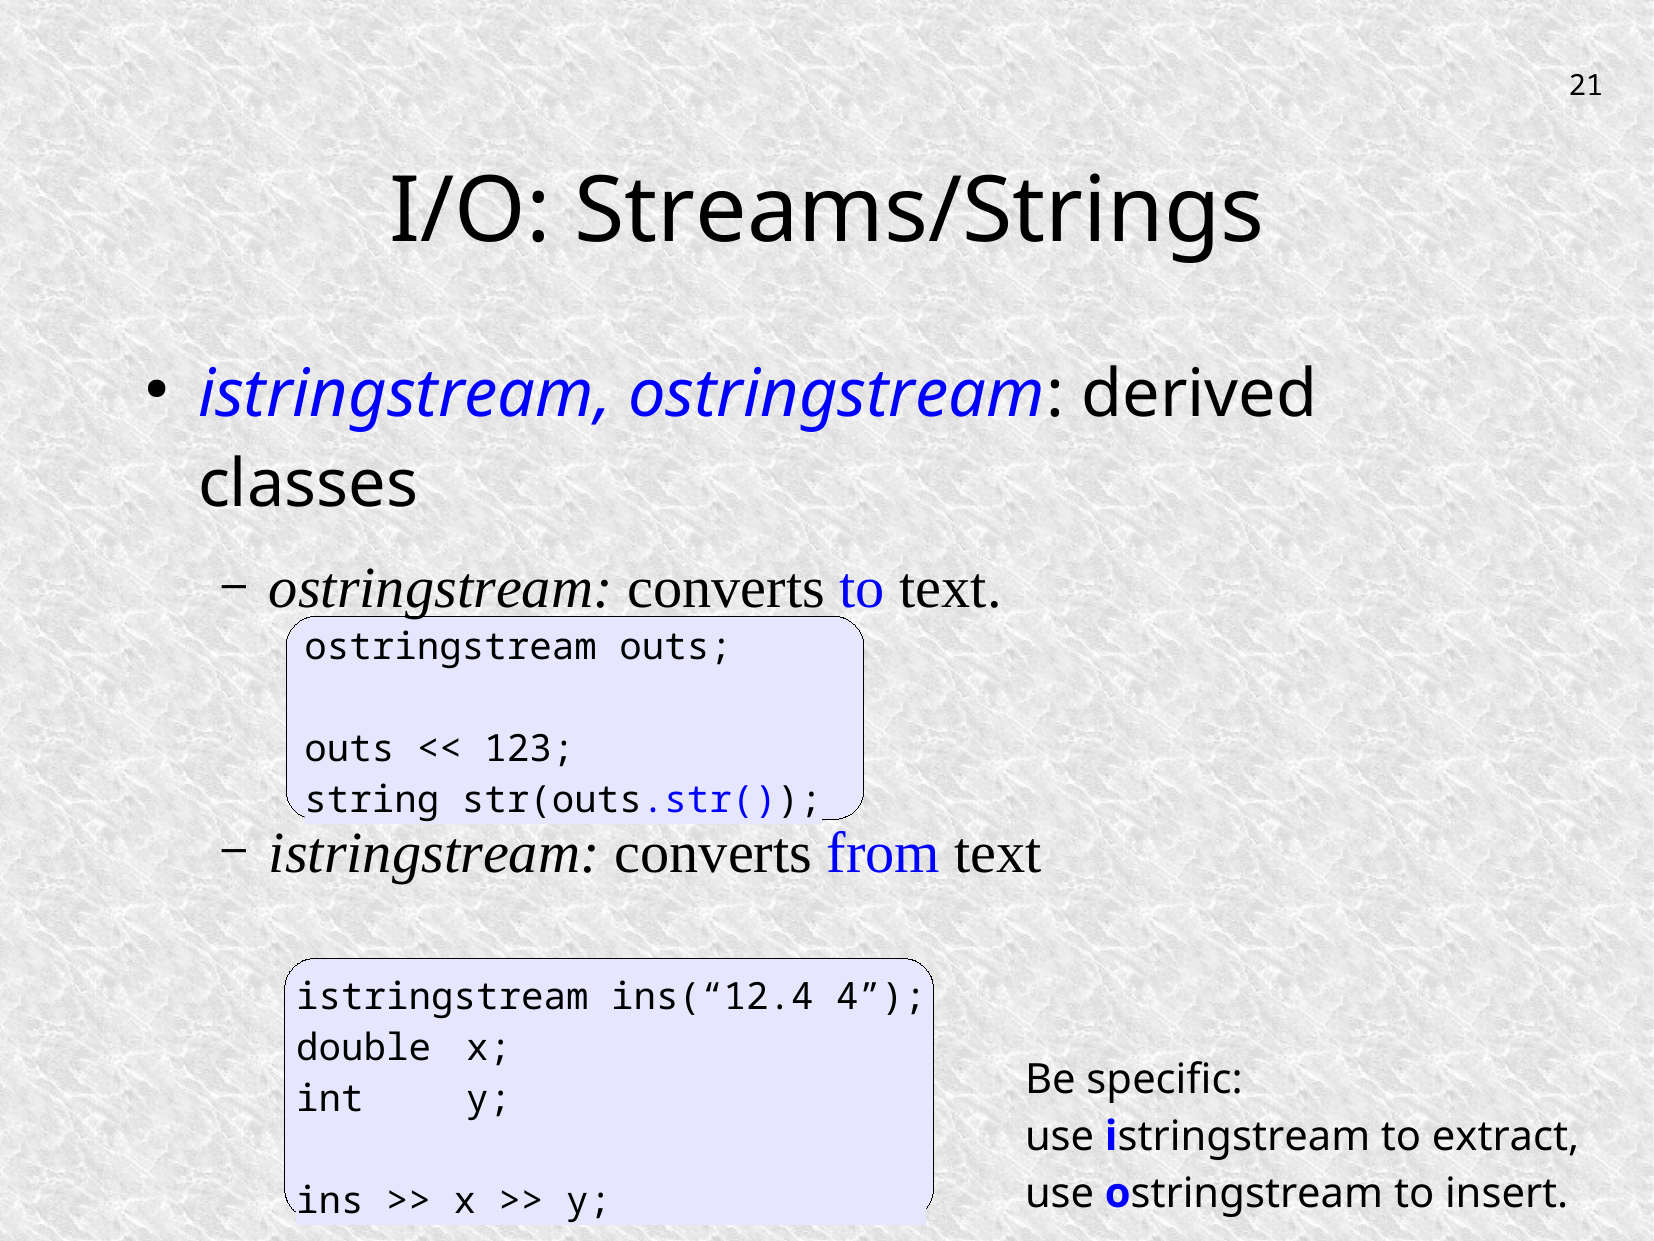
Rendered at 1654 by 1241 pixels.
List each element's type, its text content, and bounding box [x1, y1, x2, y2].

title I/O: Streams/Strings [121, 102, 1534, 311]
text_box Be specific: use istringstream to extract, use ostringstream to insert. [1024, 1048, 1637, 1200]
text_box istringstream ins(“12.4 4”); double x; int y; ins >> x >> y; [296, 969, 927, 1194]
list istringstream, ostringstream: derived classes ostringstream: converts to text. istringstream: converts from text [127, 344, 1540, 943]
text_box [927, 970, 934, 1208]
picture [0, 0, 1654, 1241]
text_box [284, 958, 927, 1212]
